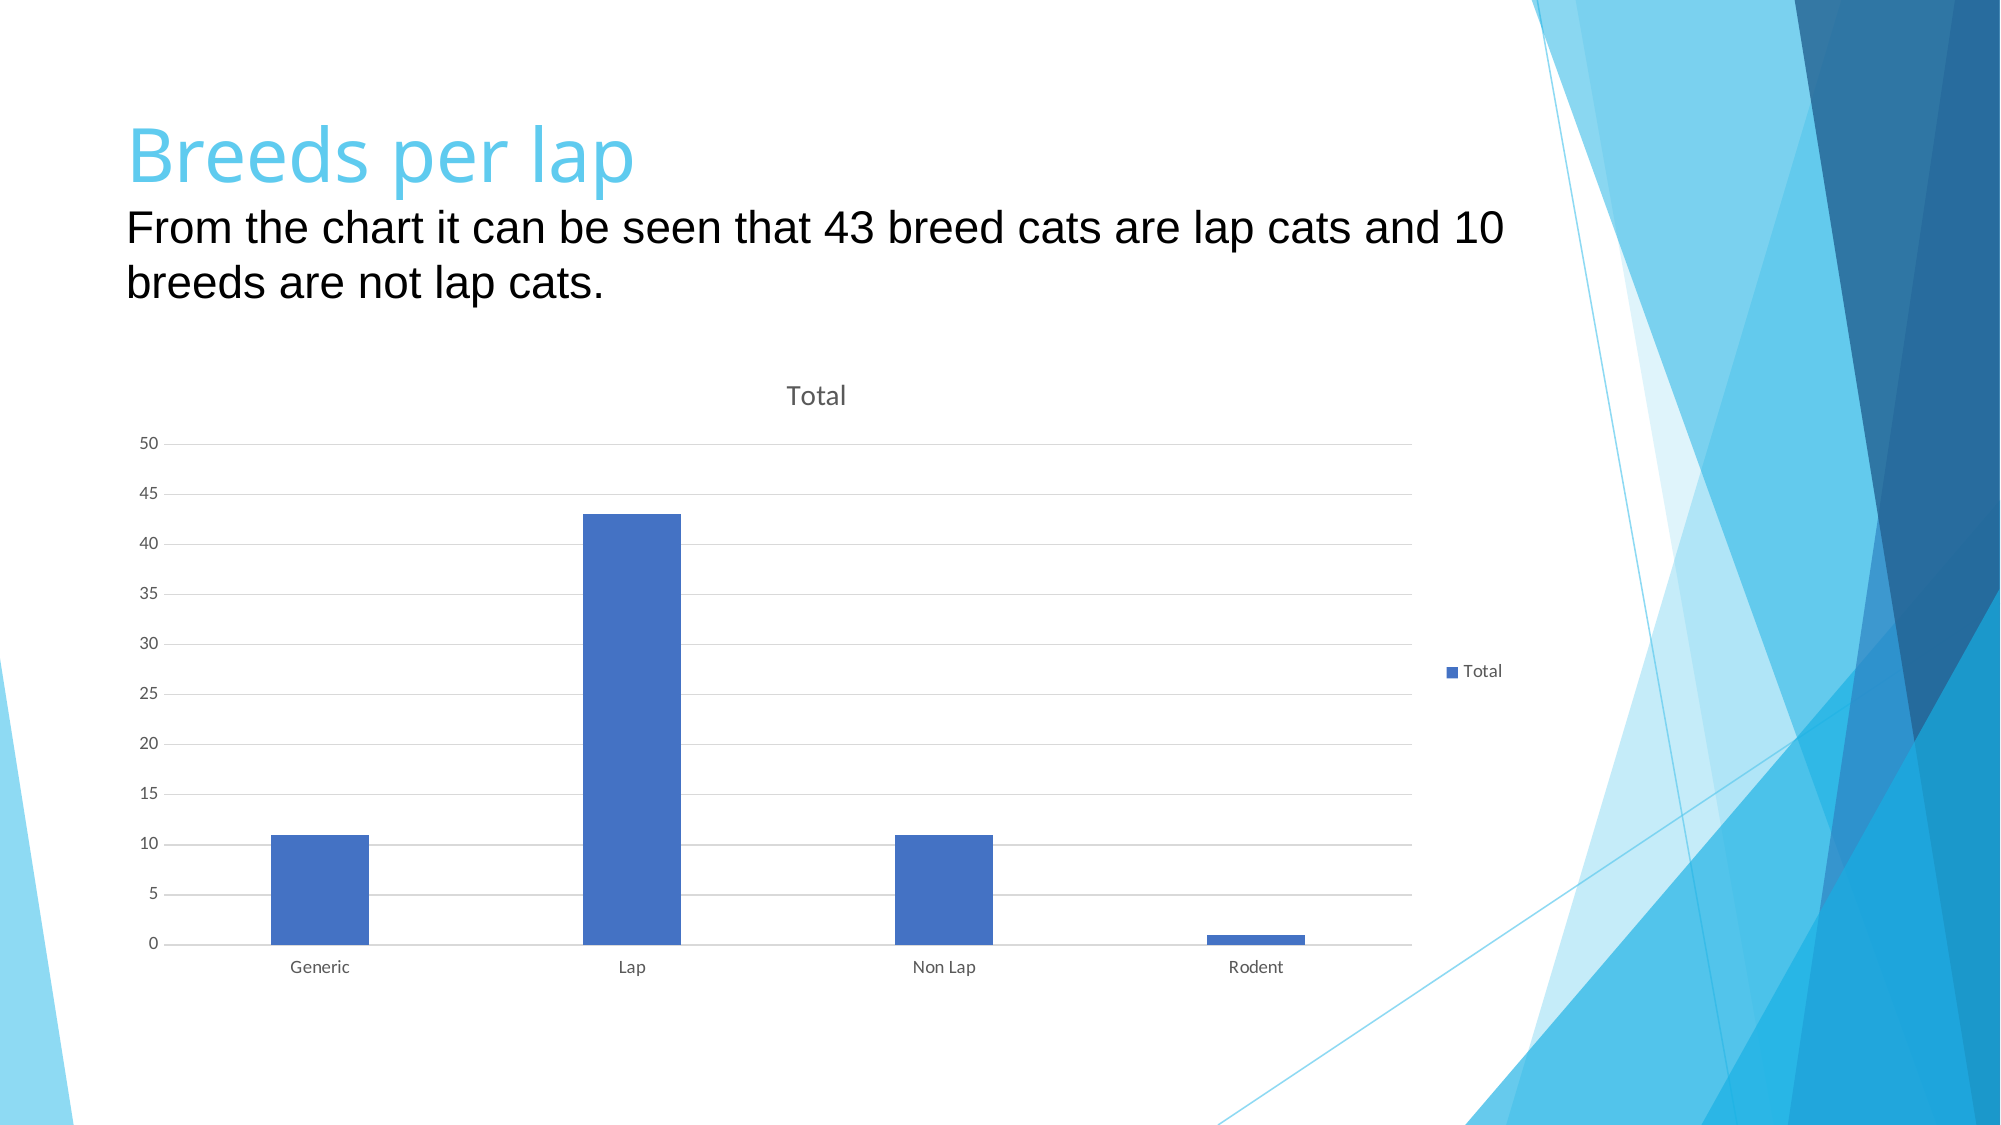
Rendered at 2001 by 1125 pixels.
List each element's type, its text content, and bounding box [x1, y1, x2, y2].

chart [111, 354, 1522, 992]
title Breeds per lap From the chart it can be seen that 43 breed cats are lap cats and 10 breeds are not lap cats. [111, 99, 1522, 317]
